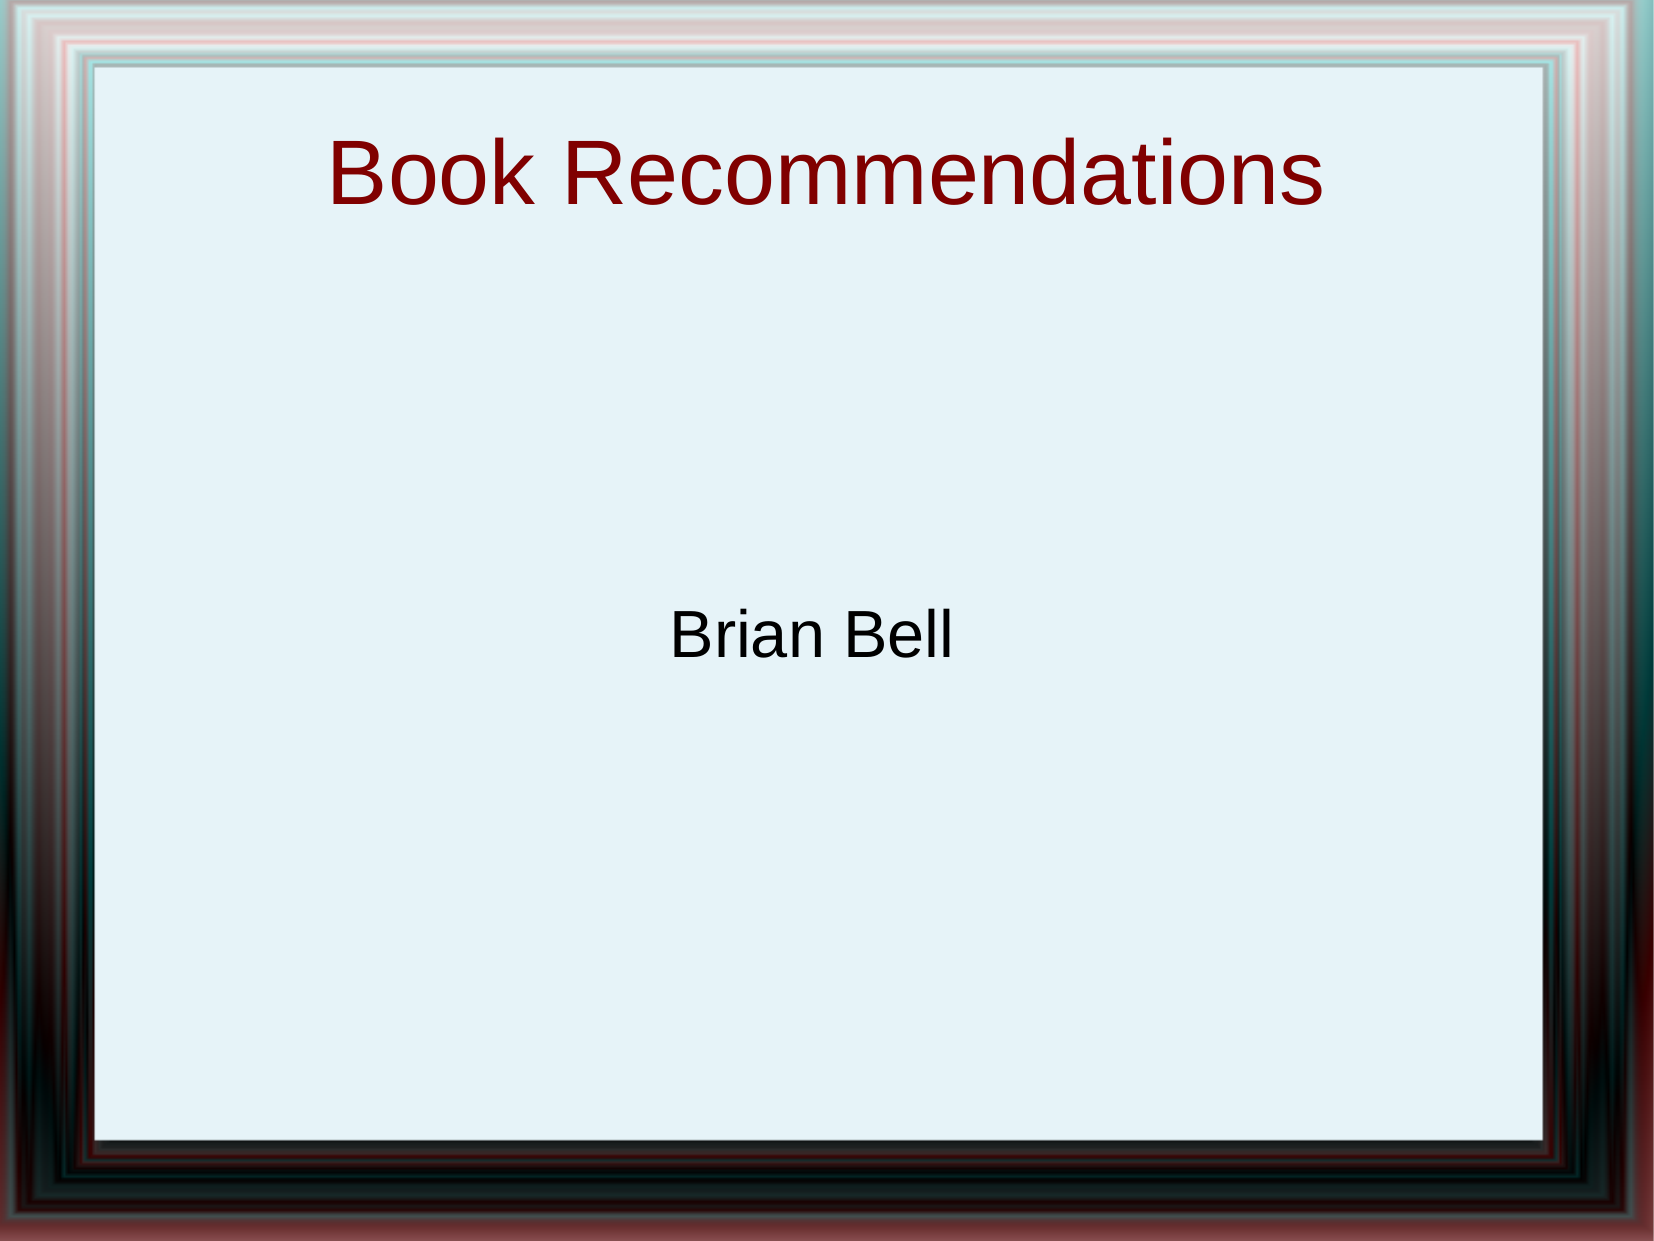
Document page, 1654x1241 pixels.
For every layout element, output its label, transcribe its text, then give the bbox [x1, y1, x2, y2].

subtitle Brian Bell [118, 324, 1506, 945]
picture [0, 0, 1654, 1241]
title Book Recommendations [118, 88, 1536, 257]
